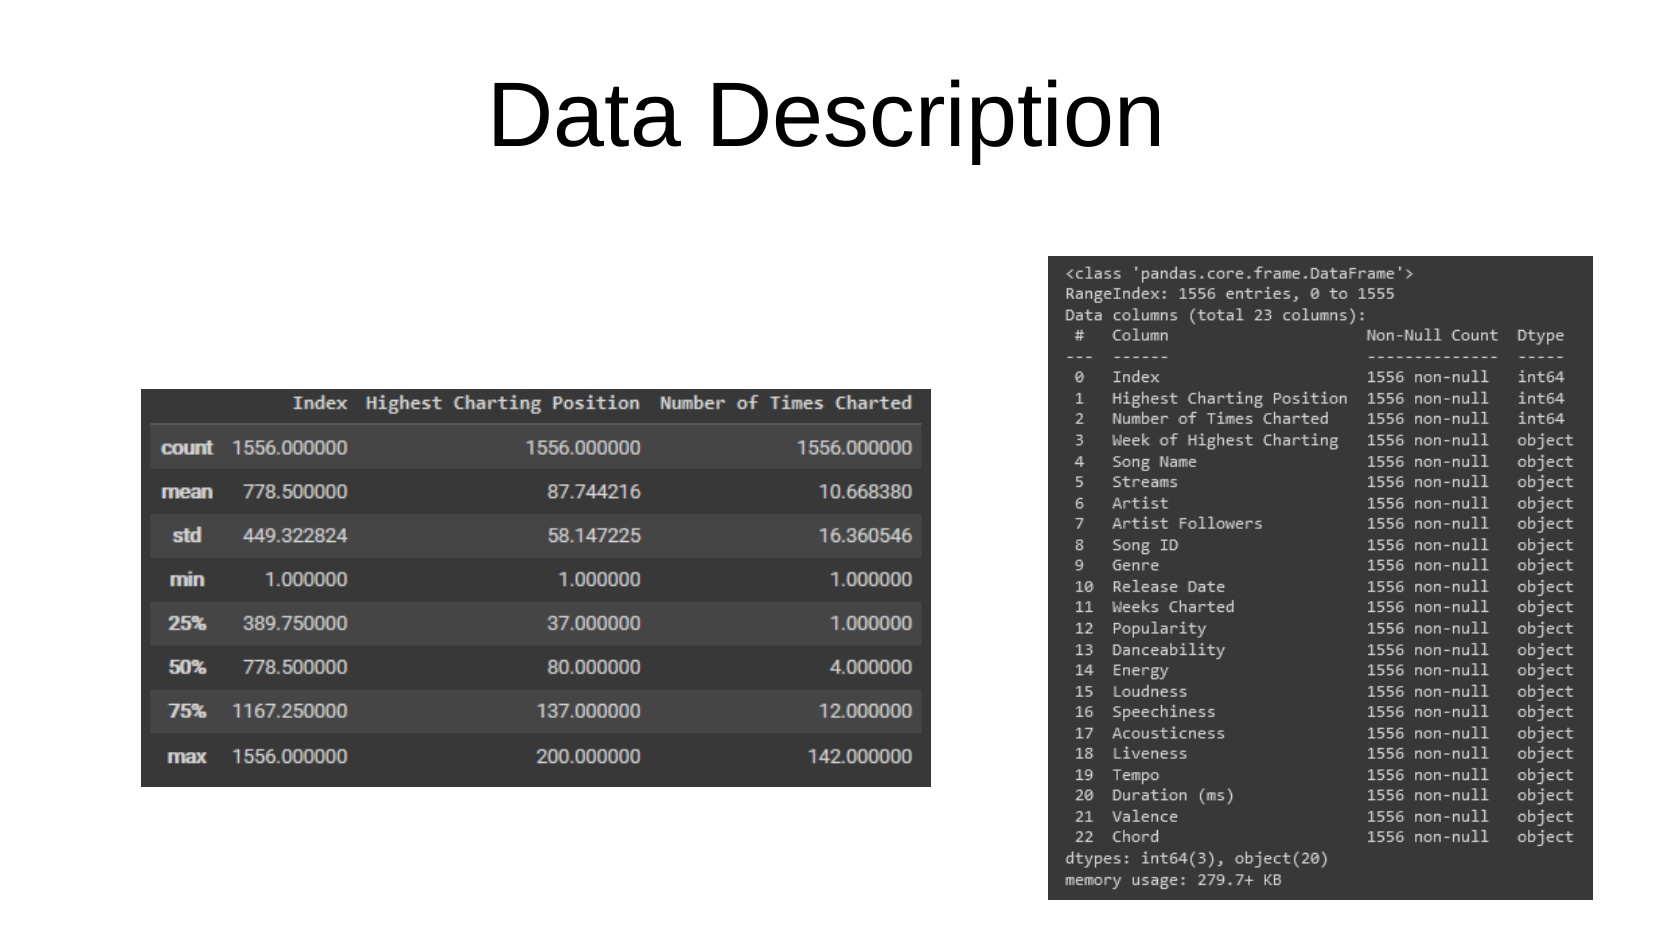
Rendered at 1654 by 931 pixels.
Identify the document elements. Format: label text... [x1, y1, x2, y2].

title Data Description [82, 37, 1571, 193]
picture [141, 389, 931, 787]
picture [1048, 256, 1593, 901]
